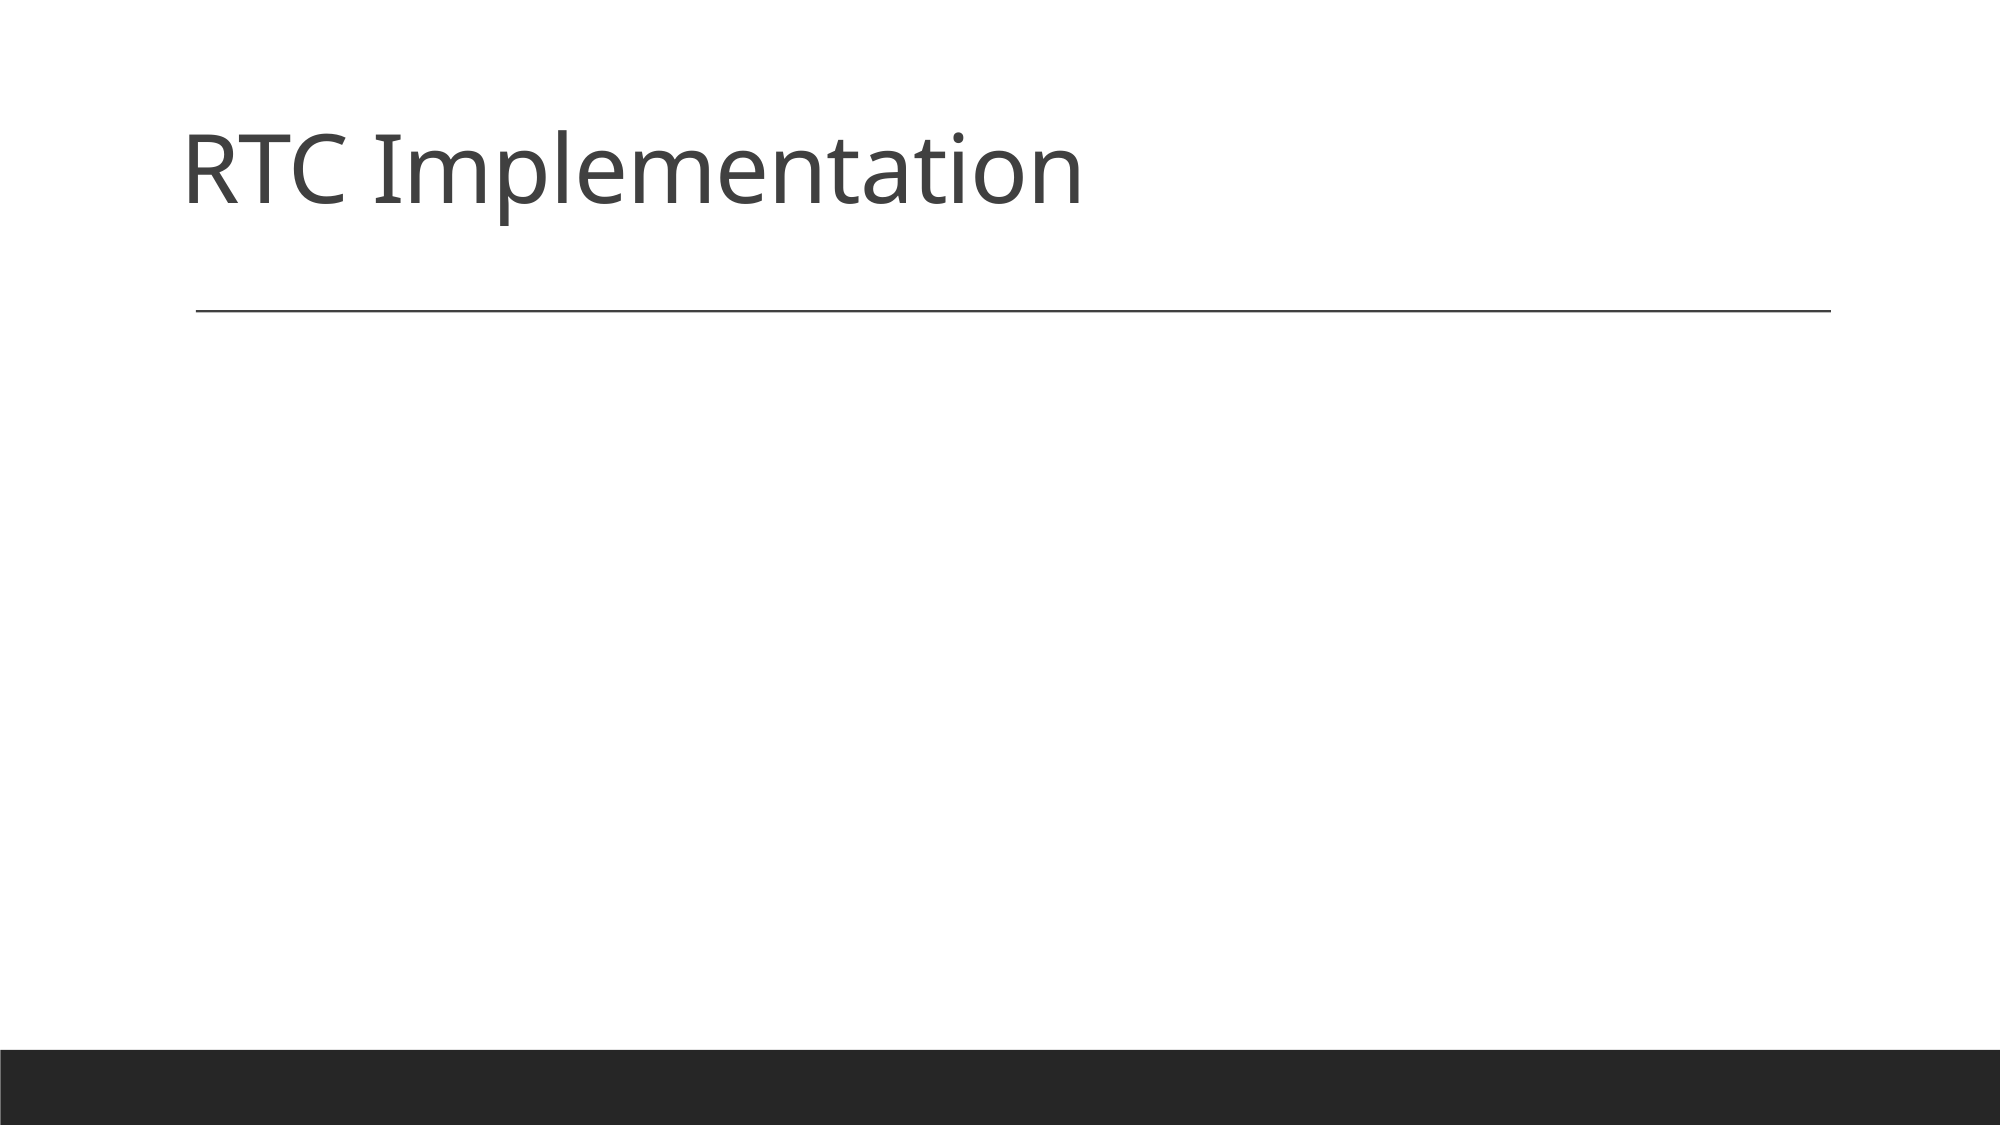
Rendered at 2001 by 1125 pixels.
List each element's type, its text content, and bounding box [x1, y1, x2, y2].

title RTC Implementation [180, 47, 1830, 285]
